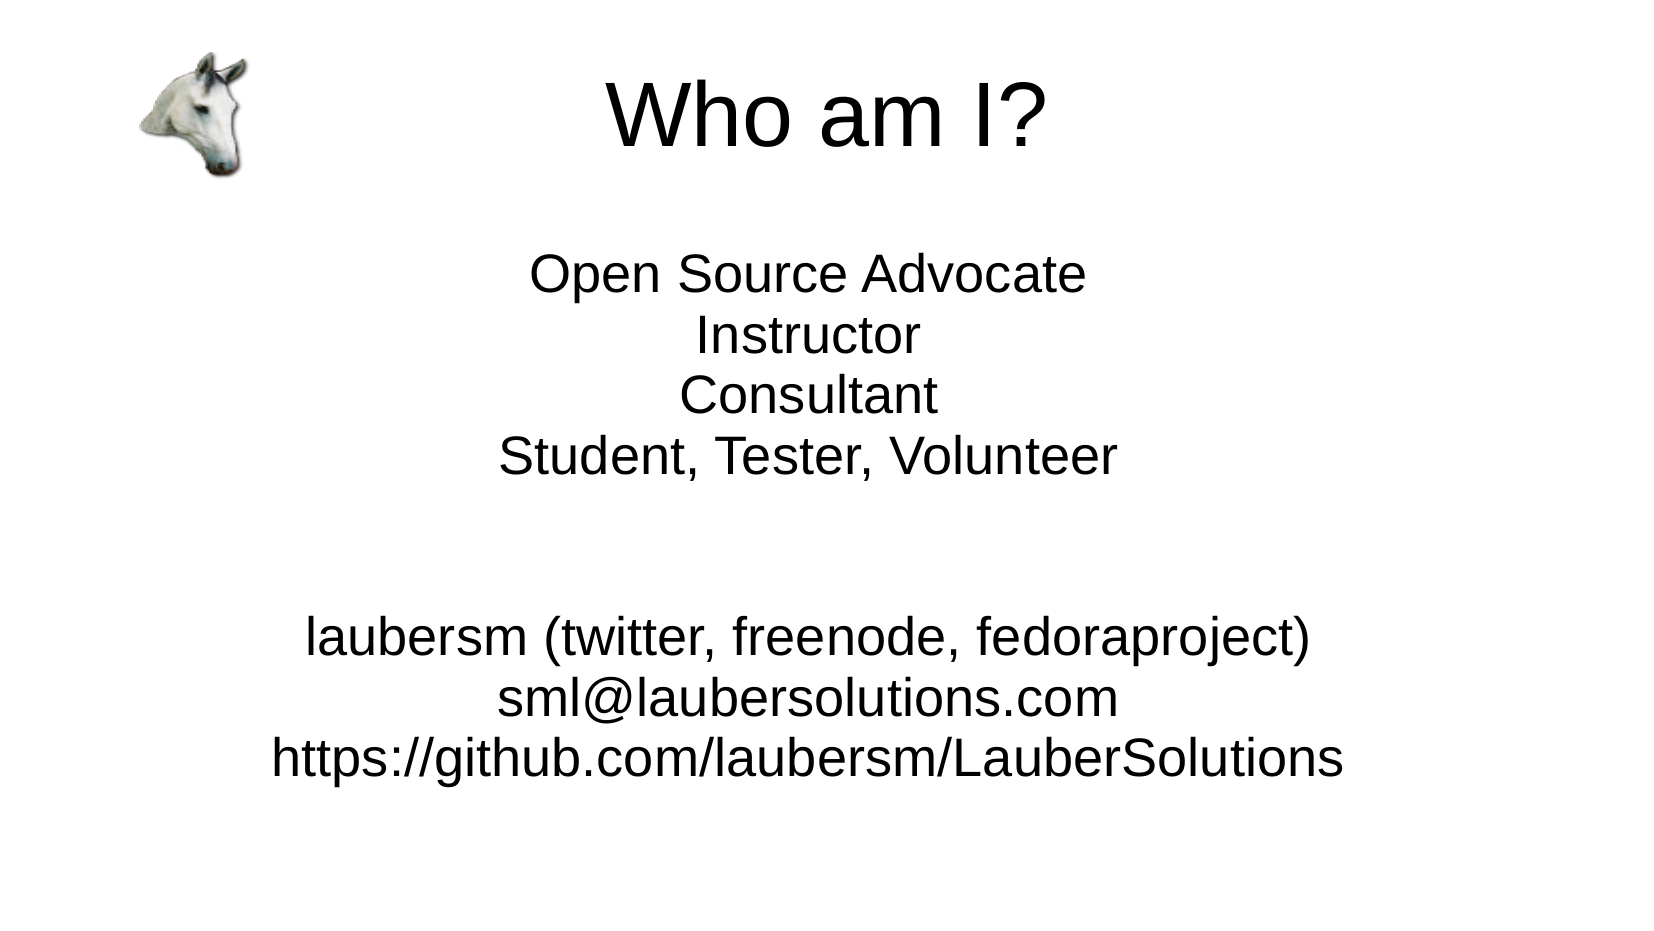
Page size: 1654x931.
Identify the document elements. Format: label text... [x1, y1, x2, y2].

picture [108, 48, 300, 193]
title Who am I? [82, 36, 1571, 193]
subtitle Open Source Advocate Instructor Consultant Student, Tester, Volunteer laubersm (twitter, freenode, fedoraproject) sml@laubersolutions.com https://github.com/laubersm/LauberSolutions [72, 182, 1546, 910]
